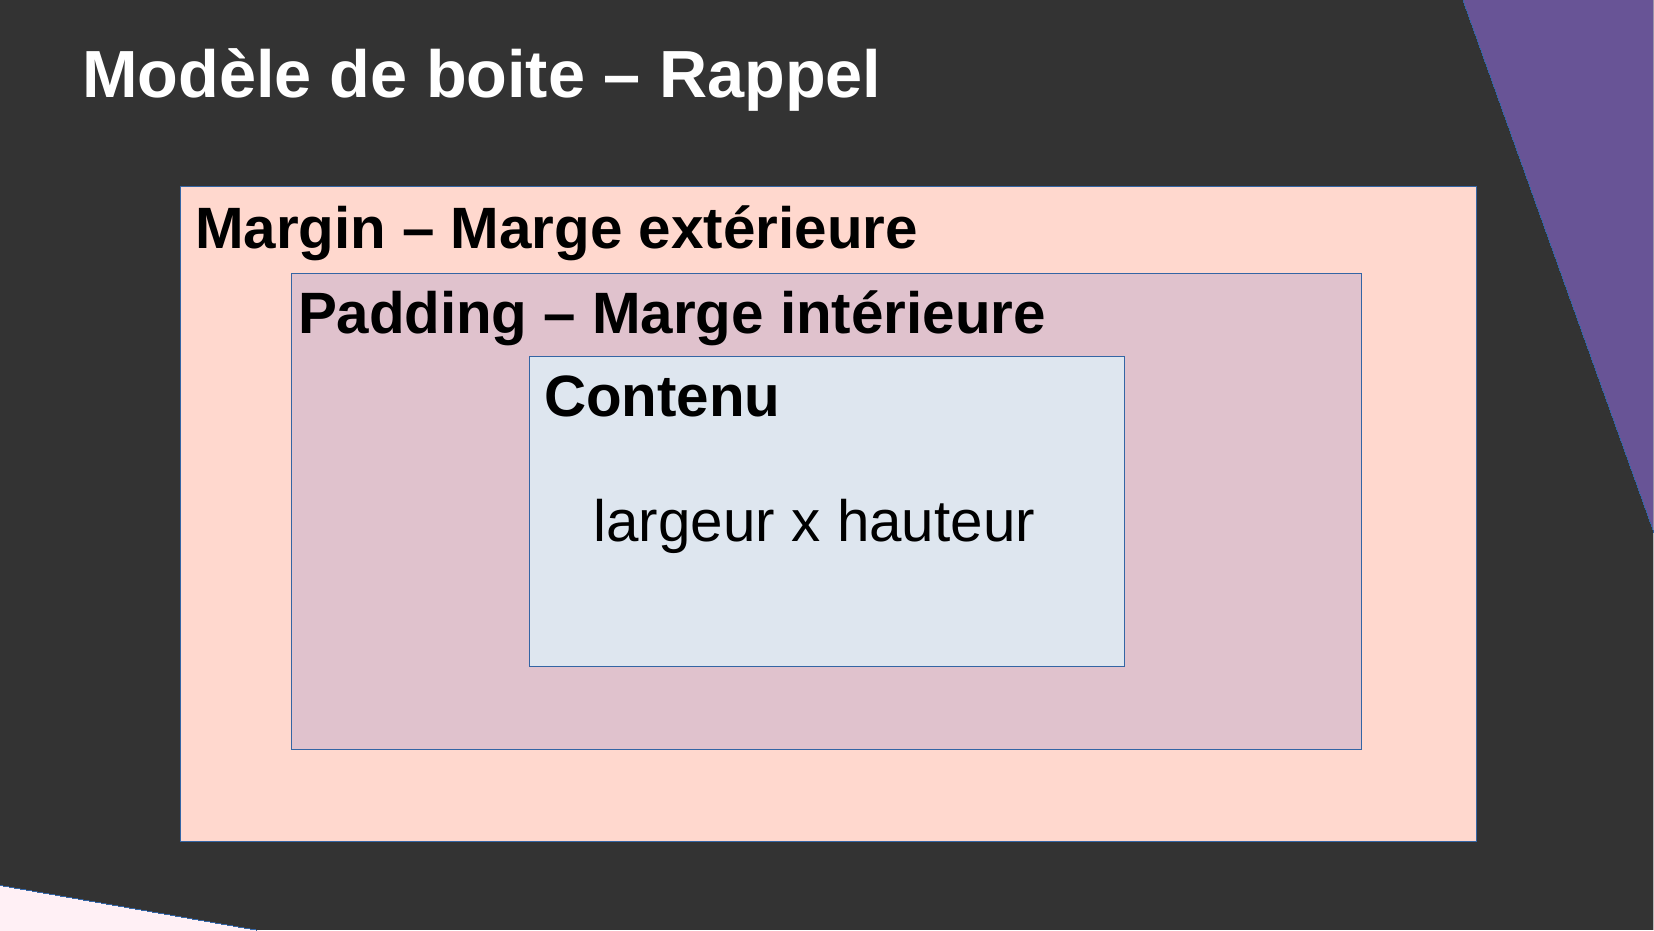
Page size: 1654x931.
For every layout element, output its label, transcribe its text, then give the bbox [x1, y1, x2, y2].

text_box Contenu [529, 356, 1512, 437]
title Modèle de boite – Rappel [82, 37, 1571, 112]
text_box Padding – Marge intérieure [283, 273, 1276, 354]
text_box Margin – Marge extérieure [180, 188, 1173, 268]
text_box largeur x hauteur [578, 481, 1075, 562]
text_box [0, 885, 262, 931]
text_box [180, 186, 1477, 842]
text_box [1463, 0, 1654, 533]
